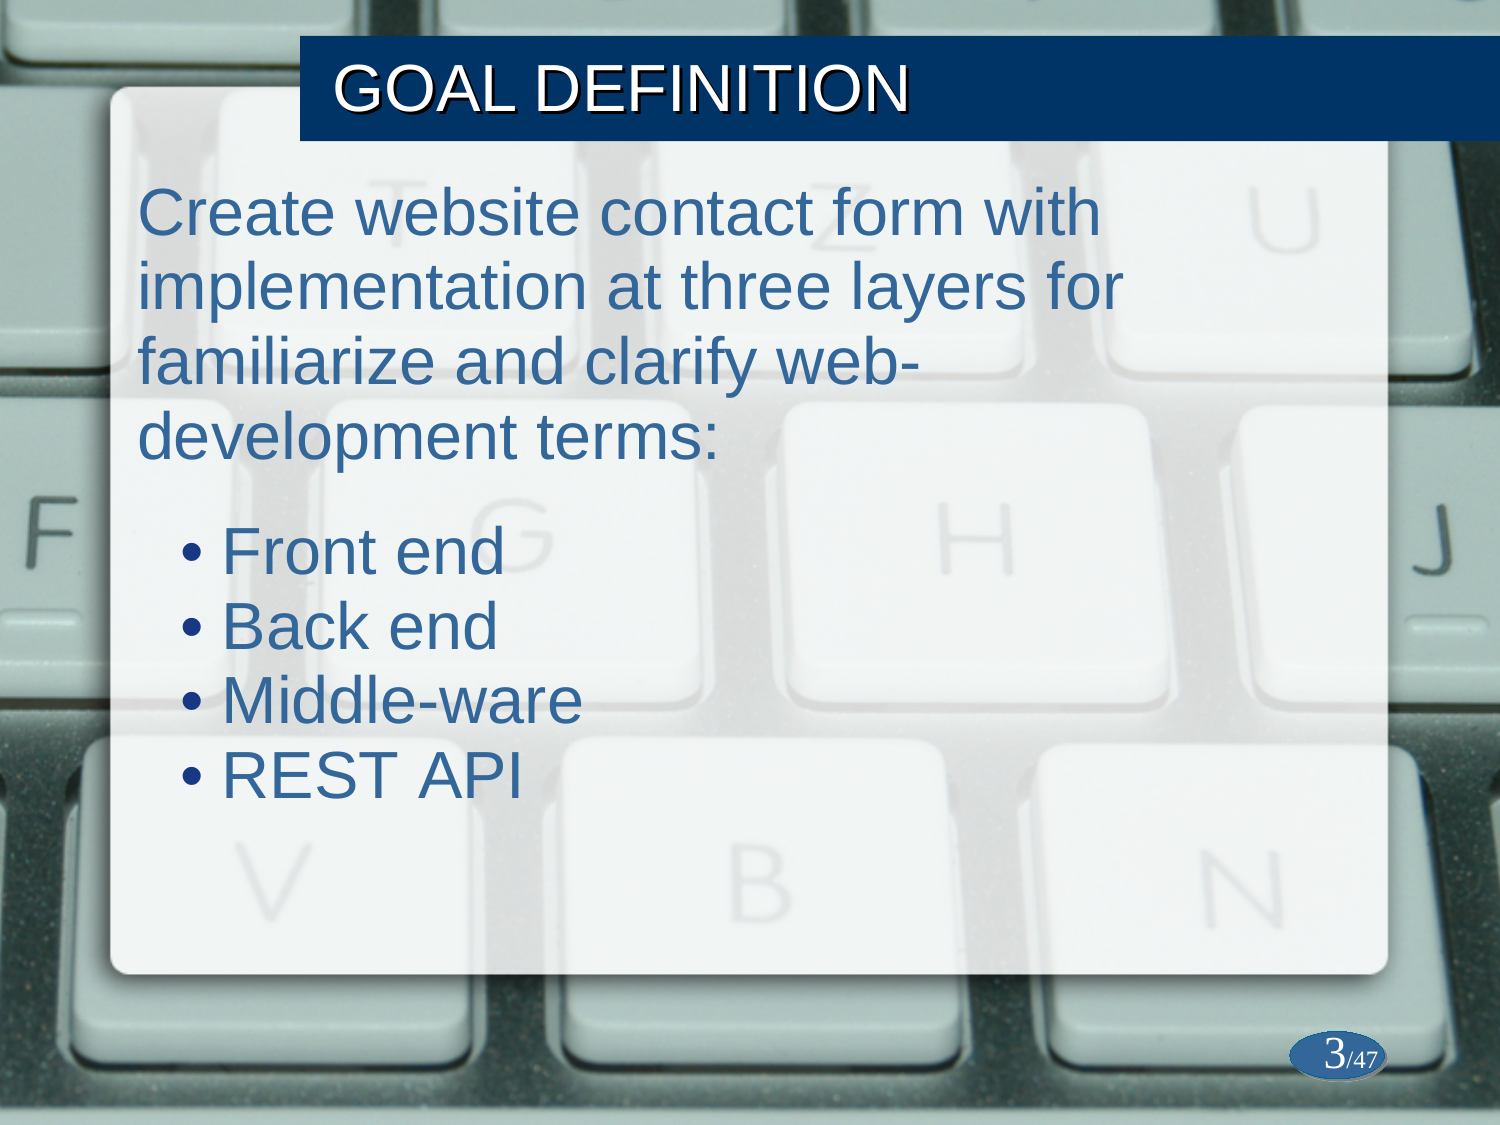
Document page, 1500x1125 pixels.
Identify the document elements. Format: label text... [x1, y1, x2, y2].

title GOAL DEFINITION [300, 35, 1500, 142]
picture [0, 0, 1500, 1125]
title Create website contact form with implementation at three layers for familiarize and clarify web-development terms: [122, 167, 1313, 835]
text_box Front end Back end Middle-ware REST API [165, 506, 1358, 821]
